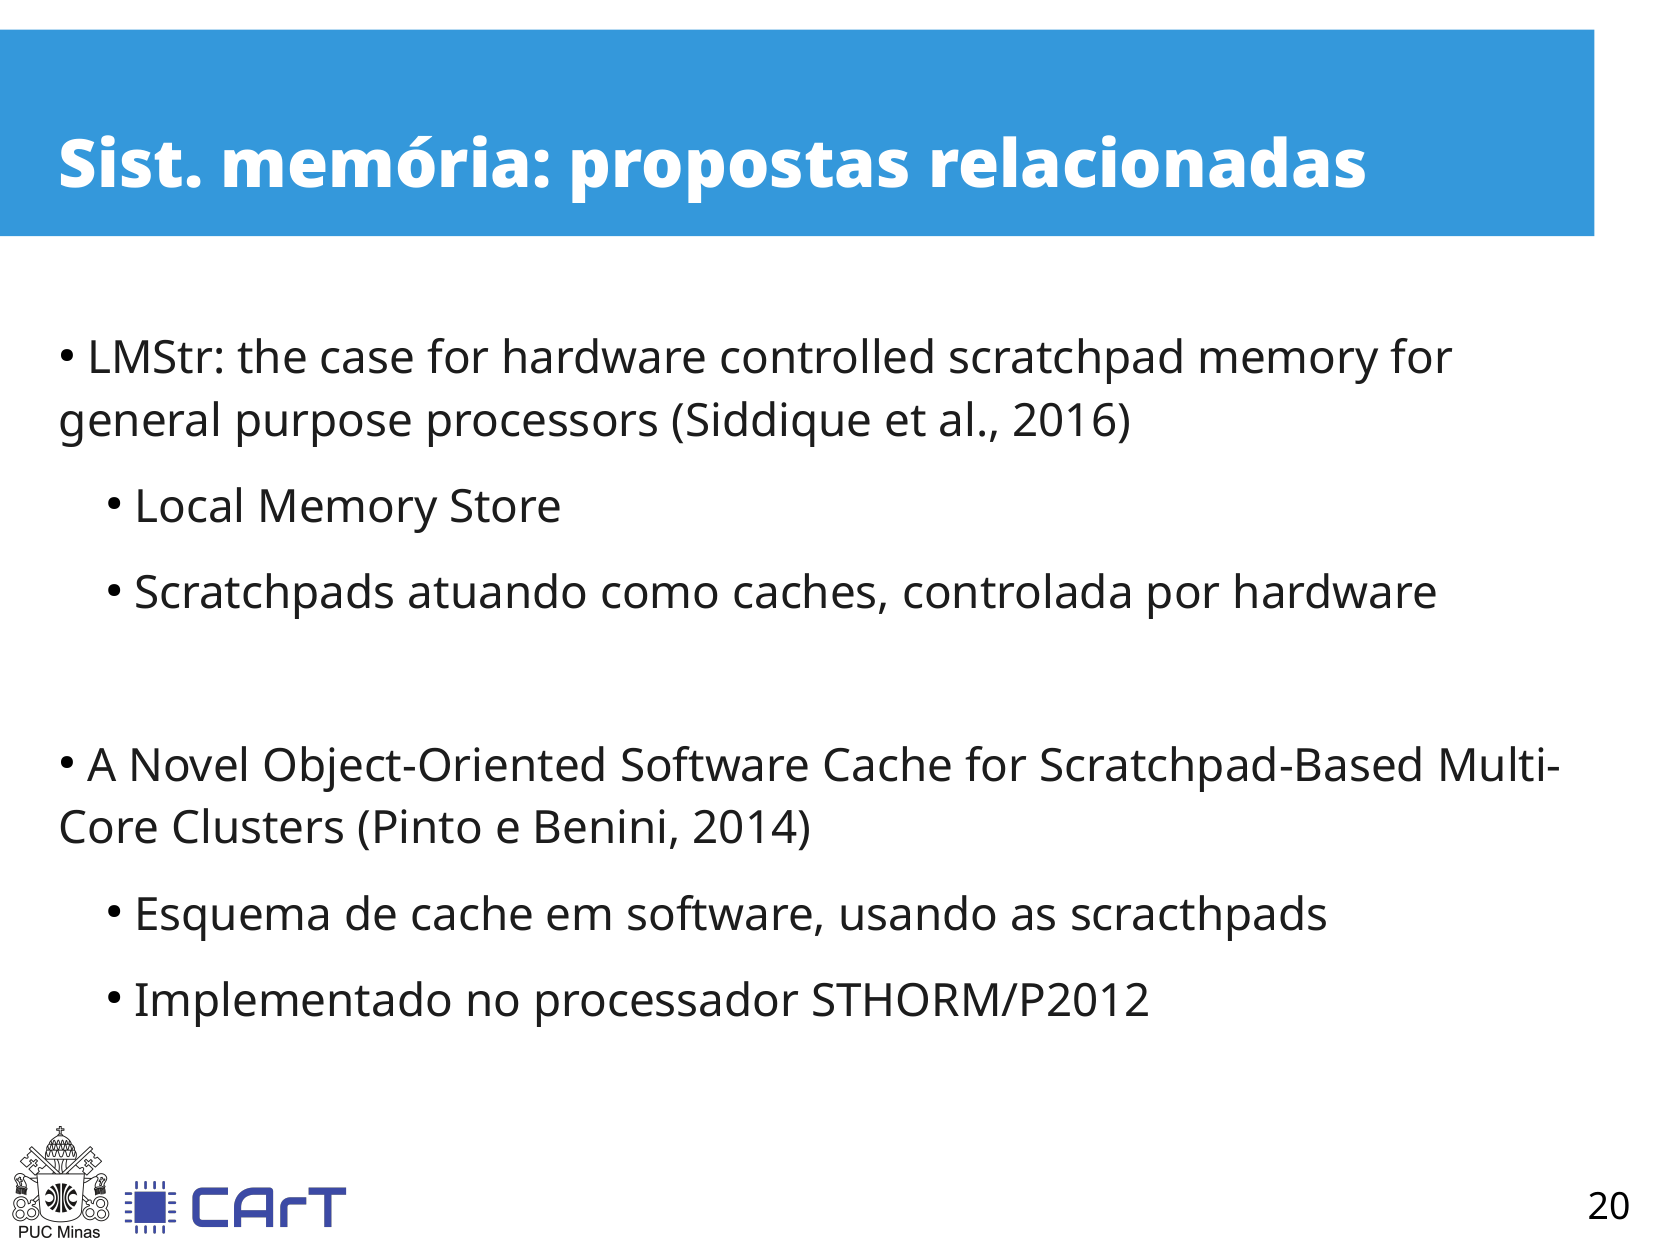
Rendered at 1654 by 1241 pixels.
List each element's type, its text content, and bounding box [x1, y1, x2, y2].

list LMStr: the case for hardware controlled scratchpad memory for general purpose processors (Siddique et al., 2016) Local Memory Store Scratchpads atuando como caches, controlada por hardware A Novel Object-Oriented Software Cache for Scratchpad-Based Multi-Core Clusters (Pinto e Benini, 2014) Esquema de cache em software, usando as scracthpads Implementado no processador STHORM/P2012 [59, 324, 1565, 1093]
title Sist. memória: propostas relacionadas [59, 59, 1595, 207]
picture [124, 1181, 347, 1235]
picture [0, 1126, 119, 1241]
